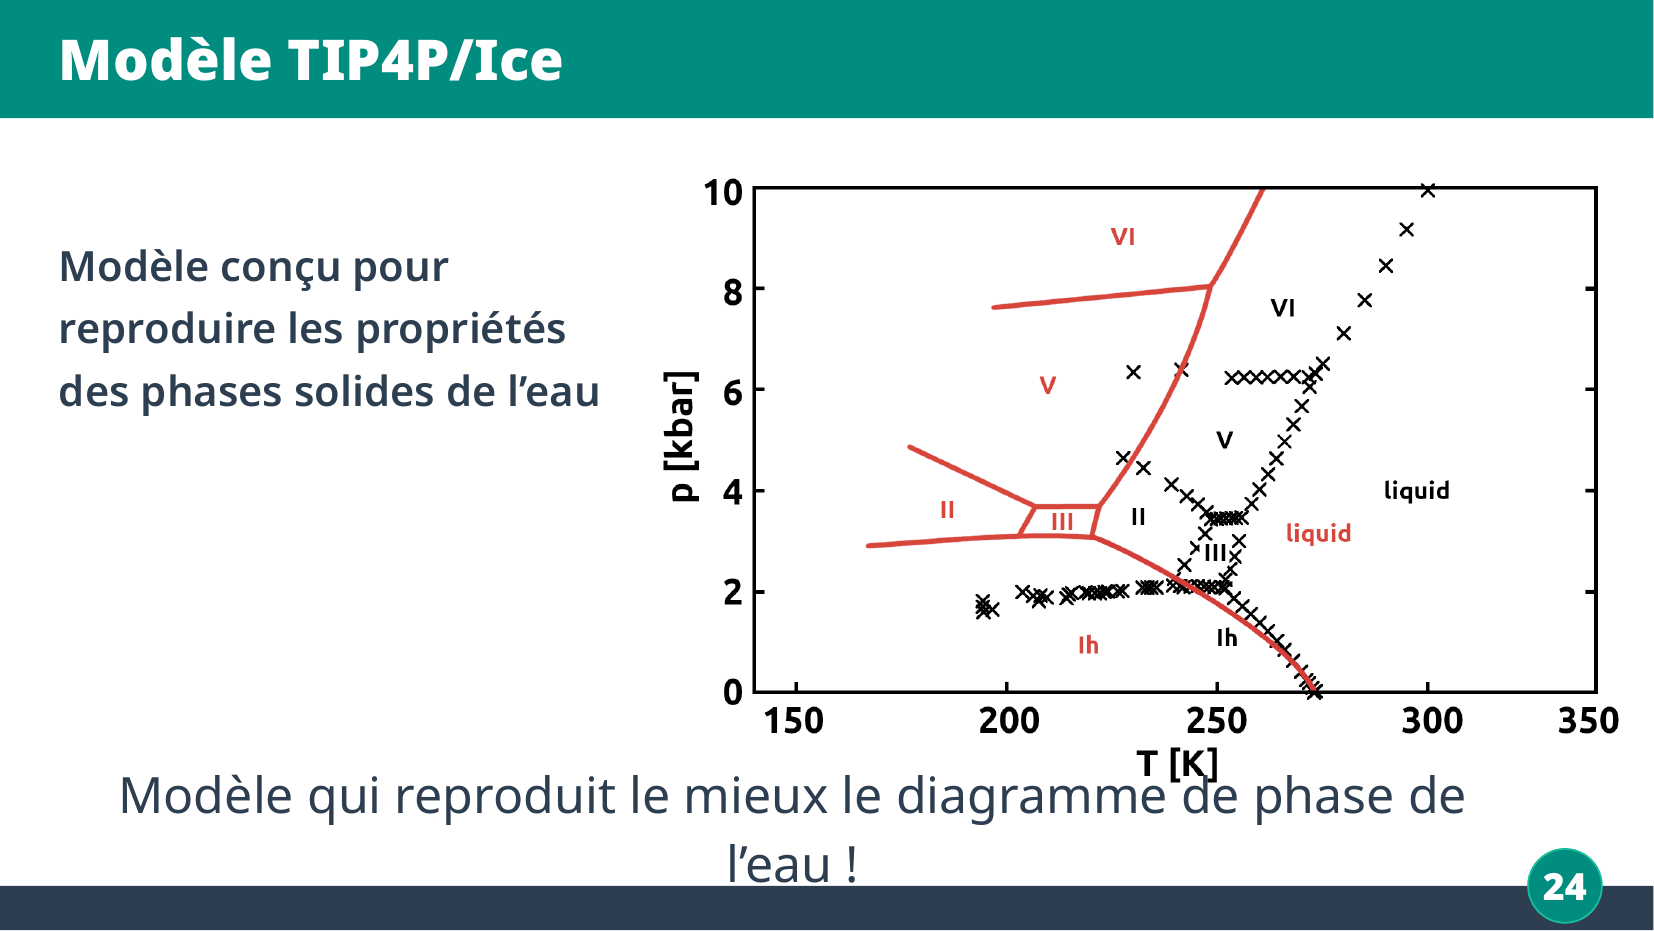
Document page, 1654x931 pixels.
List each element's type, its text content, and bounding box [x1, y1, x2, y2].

picture [649, 177, 1625, 783]
list Modèle conçu pour reproduire les propriétés des phases solides de l’eau [59, 236, 621, 443]
title Modèle TIP4P/Ice [59, 0, 1595, 118]
text_box Modèle qui reproduit le mieux le diagramme de phase de l’eau ! [103, 782, 1550, 876]
